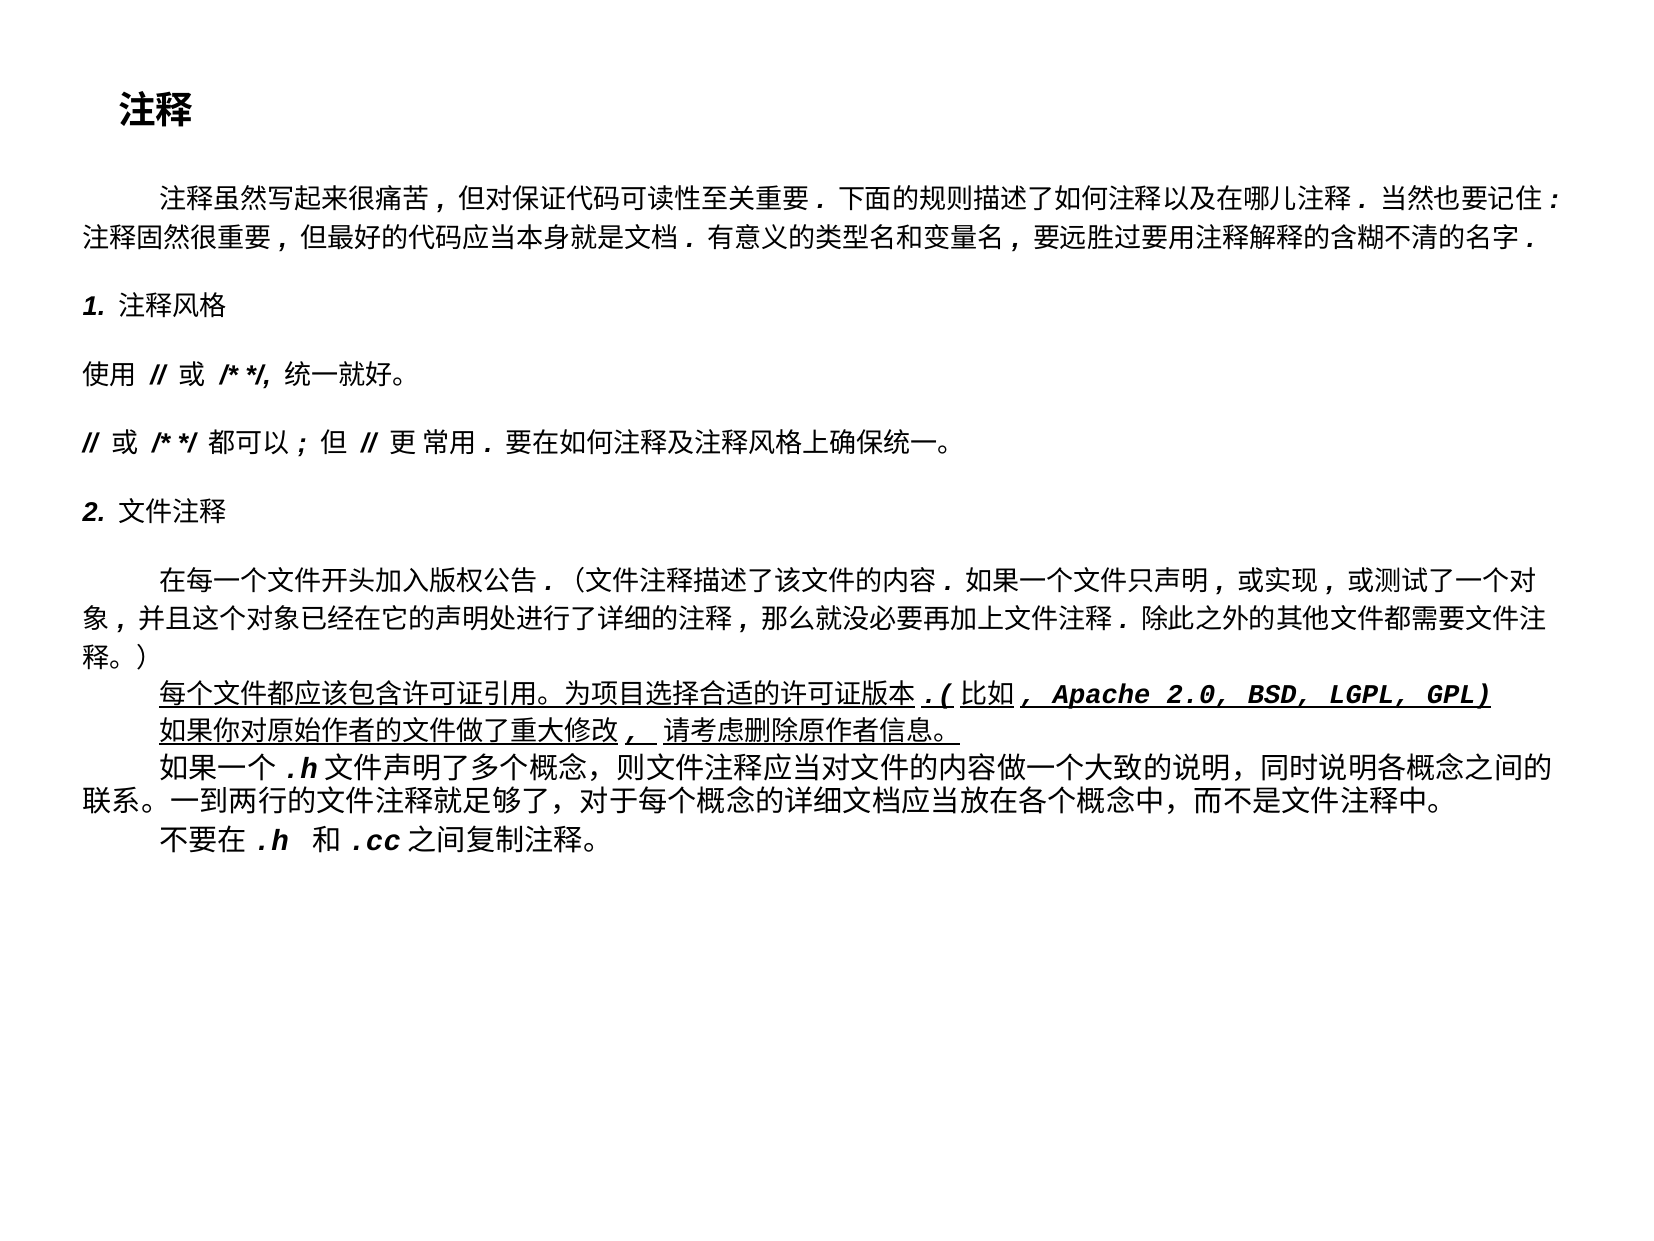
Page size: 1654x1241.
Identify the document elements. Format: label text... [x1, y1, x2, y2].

list 注释虽然写起来很痛苦, 但对保证代码可读性至关重要. 下面的规则描述了如何注释以及在哪儿注释. 当然也要记住: 注释固然很重要, 但最好的代码应当本身就是文档. 有意义的类型名和变量名, 要远胜过要用注释解释的含糊不清的名字. 1. 注释风格 使用 // 或 /* */, 统一就好。 // 或 /* */ 都可以; 但 // 更 常用. 要在如何注释及注释风格上确保统一。 2. 文件注释 在每一个文件开头加入版权公告.（文件注释描述了该文件的内容. 如果一个文件只声明, 或实现, 或测试了一个对象, 并且这个对象已经在它的声明处进行了详细的注释, 那么就没必要再加上文件注释. 除此之外的其他文件都需要文件注释。） 每个文件都应该包含许可证引用。为项目选择合适的许可证版本.(比如, Apache 2.0, BSD, LGPL, GPL) 如果你对原始作者的文件做了重大修改, 请考虑删除原作者信息。 如果一个.h文件声明了多个概念，则文件注释应当对文件的内容做一个大致的说明，同时说明各概念之间的联系。一到两行的文件注释就足够了，对于每个概念的详细文档应当放在各个概念中，而不是文件注释中。 不要在.h 和.cc之间复制注释。 [82, 177, 1571, 1205]
title 注释 [82, 49, 485, 166]
